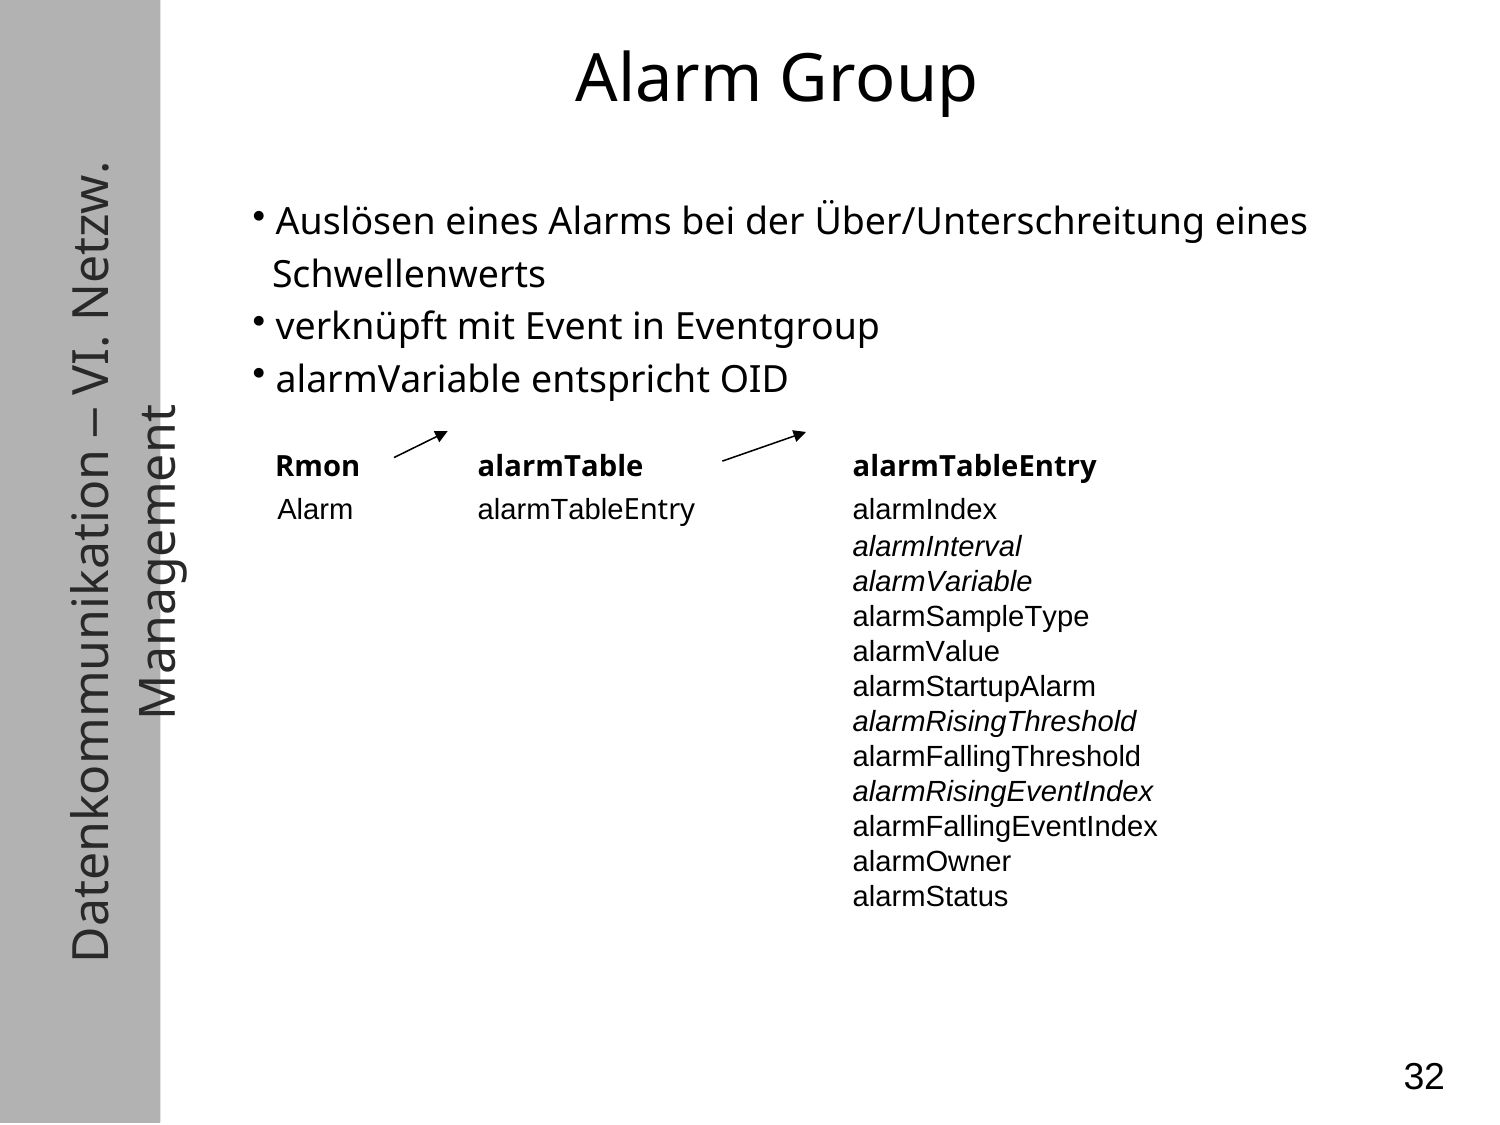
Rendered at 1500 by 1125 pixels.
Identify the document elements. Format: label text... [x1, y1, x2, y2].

text_box Auslösen eines Alarms bei der Über/Unterschreitung eines Schwellenwerts verknüpft mit Event in Eventgroup alarmVariable entspricht OID Rmon alarmTable alarmTableEntry Alarm alarmTableEntry alarmIndex alarmInterval alarmVariable alarmSampleType alarmValue alarmStartupAlarm alarmRisingThreshold alarmFallingThreshold alarmRisingEventIndex alarmFallingEventIndex alarmOwner alarmStatus [237, 187, 1448, 1125]
text_box [0, 0, 160, 1123]
text_box Datenkommunikation – VI. Netzw. Management [47, 1, 178, 1124]
text_box Alarm Group [573, 27, 981, 123]
text_box <number> [1403, 1056, 1479, 1106]
